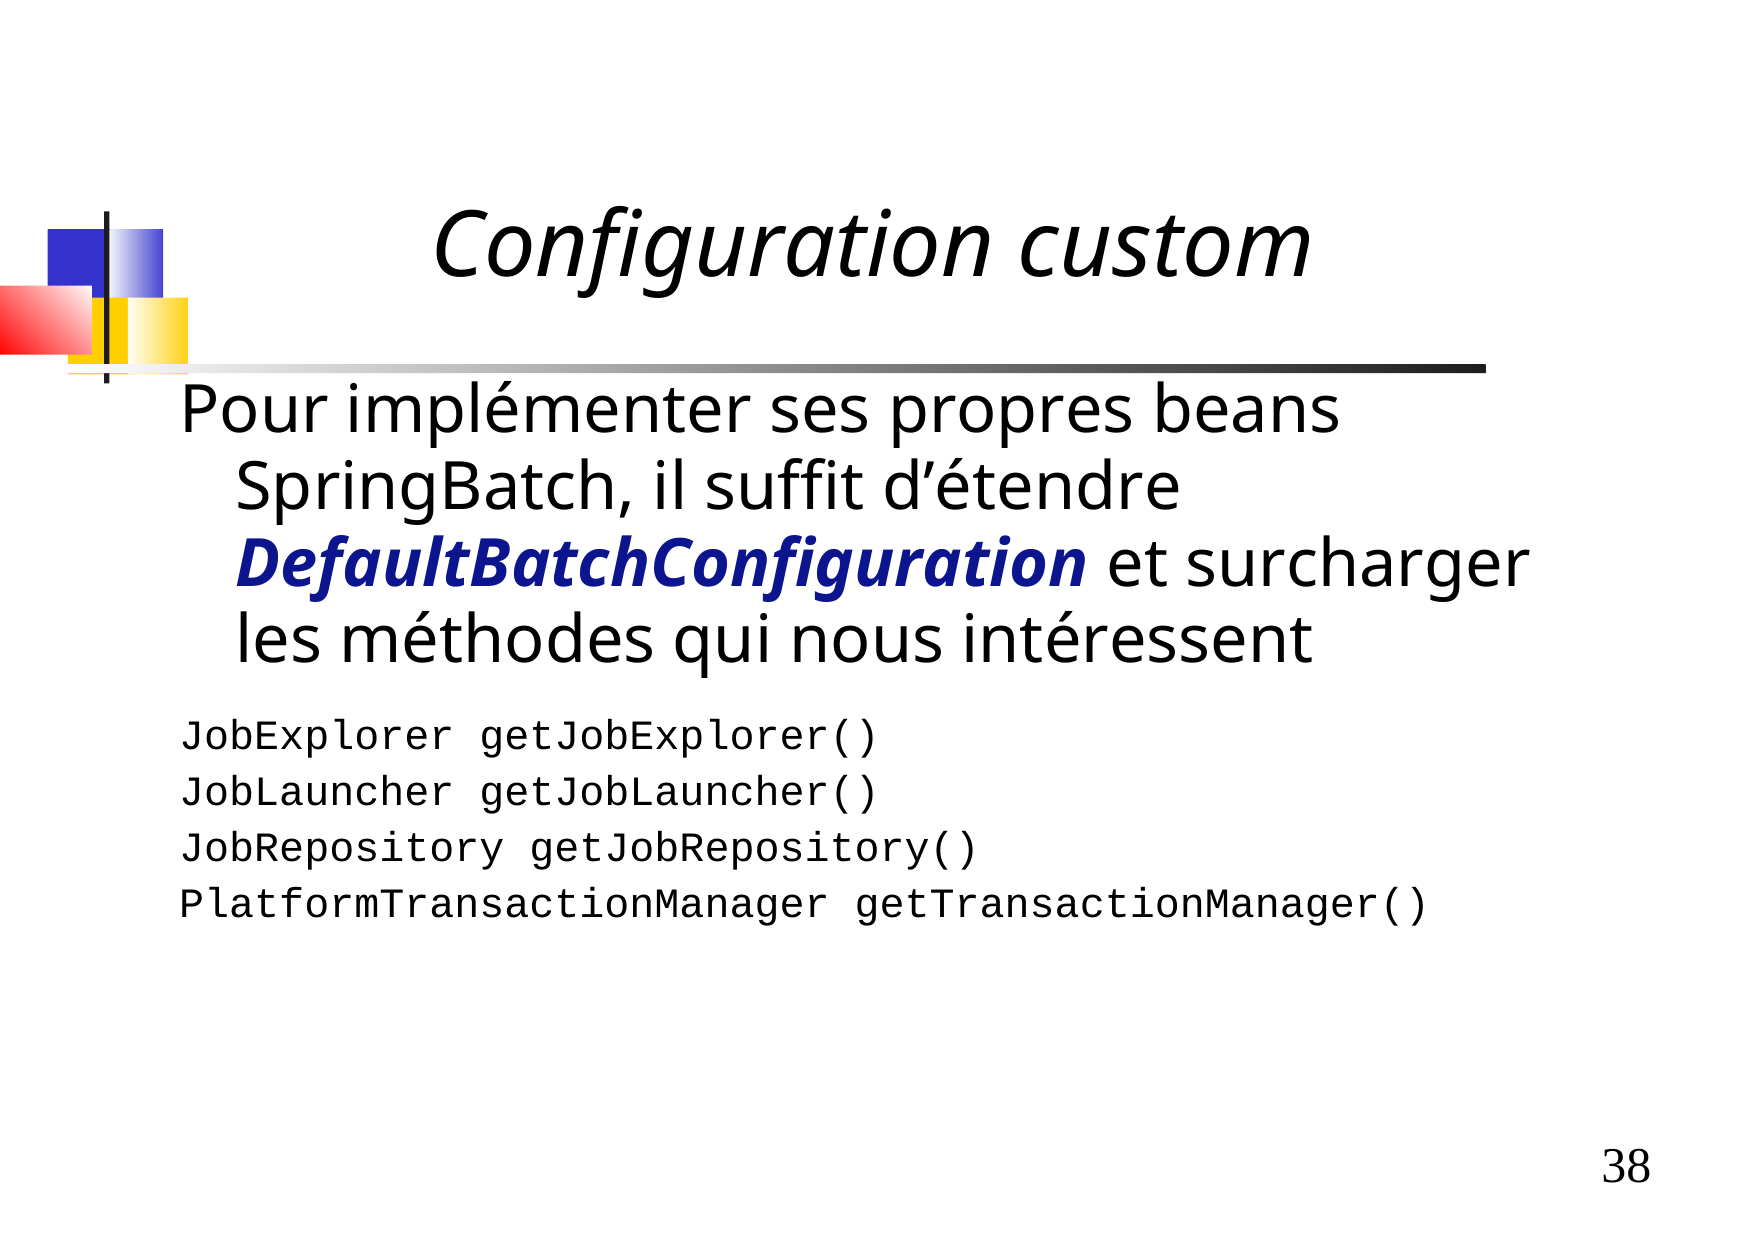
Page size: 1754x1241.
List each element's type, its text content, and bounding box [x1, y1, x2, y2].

title Configuration custom [179, 139, 1567, 351]
list Pour implémenter ses propres beans SpringBatch, il suffit d’étendre DefaultBatchConfiguration et surcharger les méthodes qui nous intéressent JobExplorer getJobExplorer() JobLauncher getJobLauncher() JobRepository getJobRepository() PlatformTransactionManager getTransactionManager() [179, 371, 1567, 1091]
